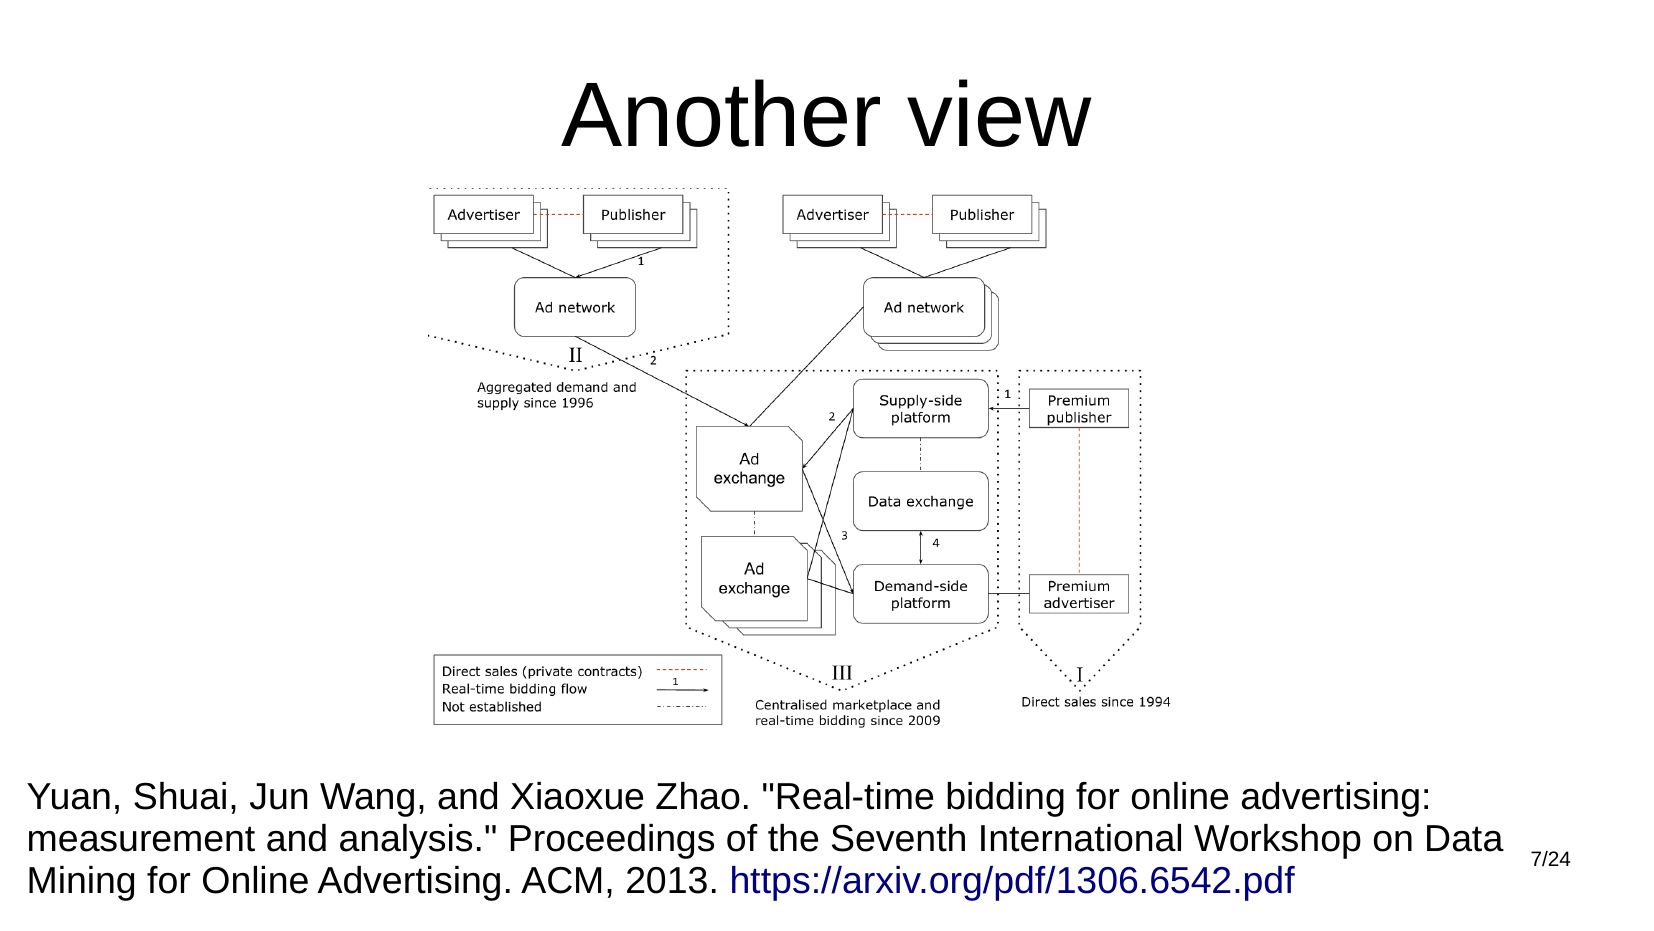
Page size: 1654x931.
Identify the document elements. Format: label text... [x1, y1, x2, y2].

picture [428, 169, 1226, 761]
text_box Yuan, Shuai, Jun Wang, and Xiaoxue Zhao. "Real-time bidding for online advertising: measurement and analysis." Proceedings of the Seventh International Workshop on Data Mining for Online Advertising. ACM, 2013. https://arxiv.org/pdf/1306.6542.pdf [11, 767, 1524, 931]
title Another view [82, 37, 1571, 193]
